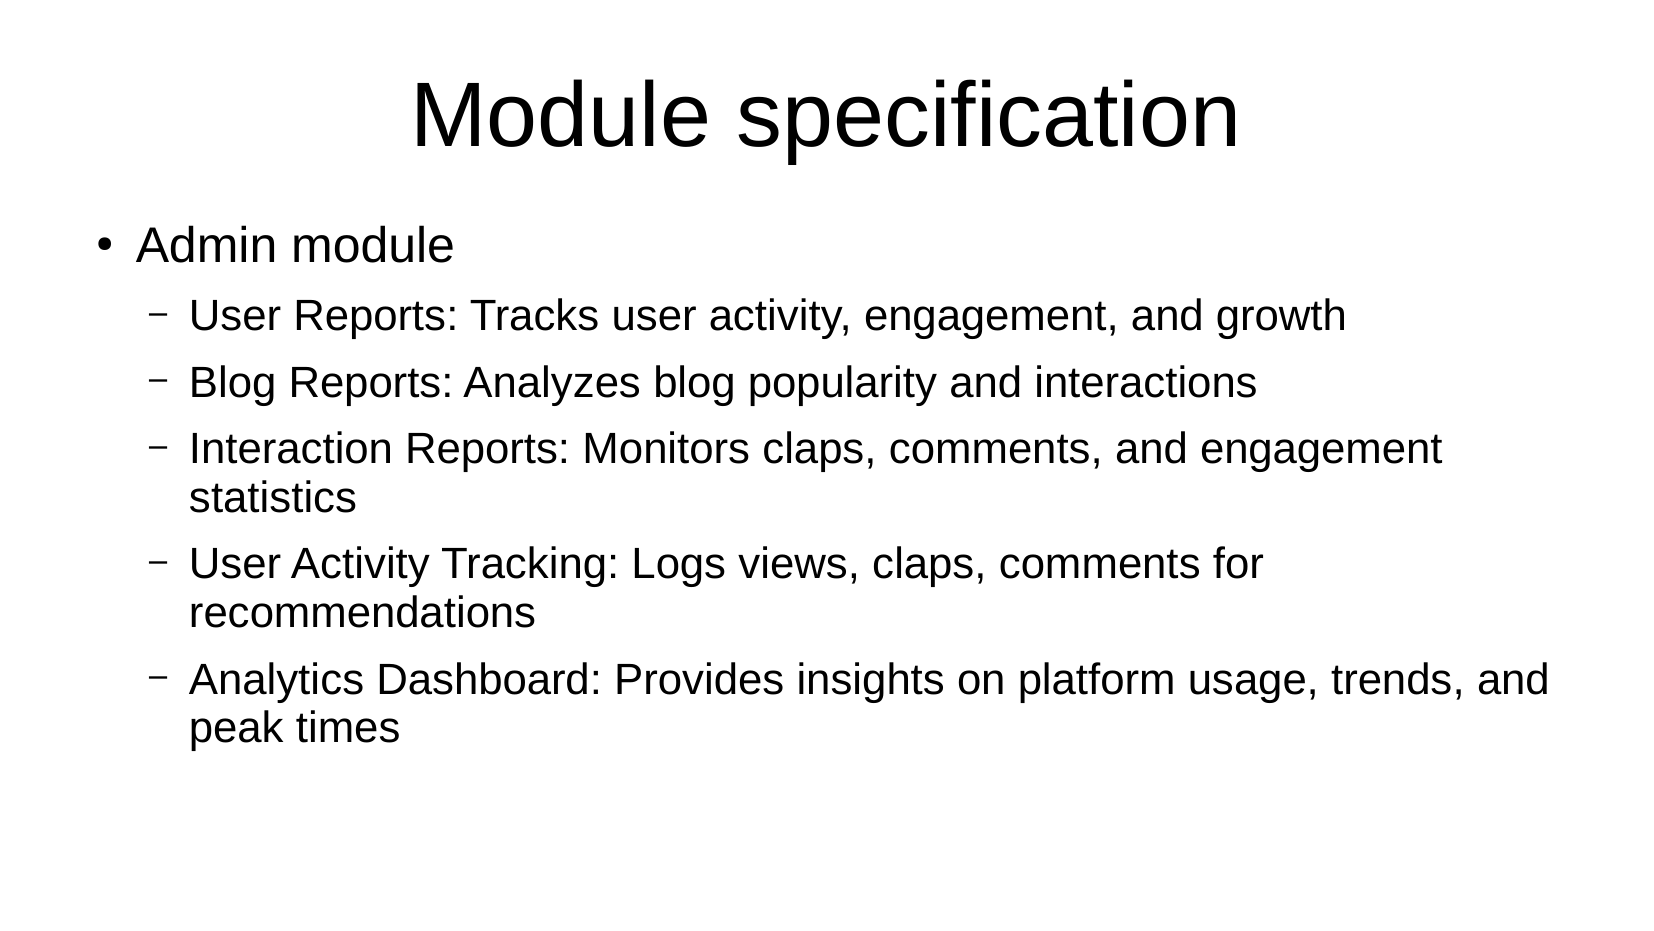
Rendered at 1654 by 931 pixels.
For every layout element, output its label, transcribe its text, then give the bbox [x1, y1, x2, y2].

list Admin module User Reports: Tracks user activity, engagement, and growth Blog Reports: Analyzes blog popularity and interactions Interaction Reports: Monitors claps, comments, and engagement statistics User Activity Tracking: Logs views, claps, comments for recommendations Analytics Dashboard: Provides insights on platform usage, trends, and peak times [82, 217, 1571, 758]
title Module specification [82, 37, 1571, 193]
